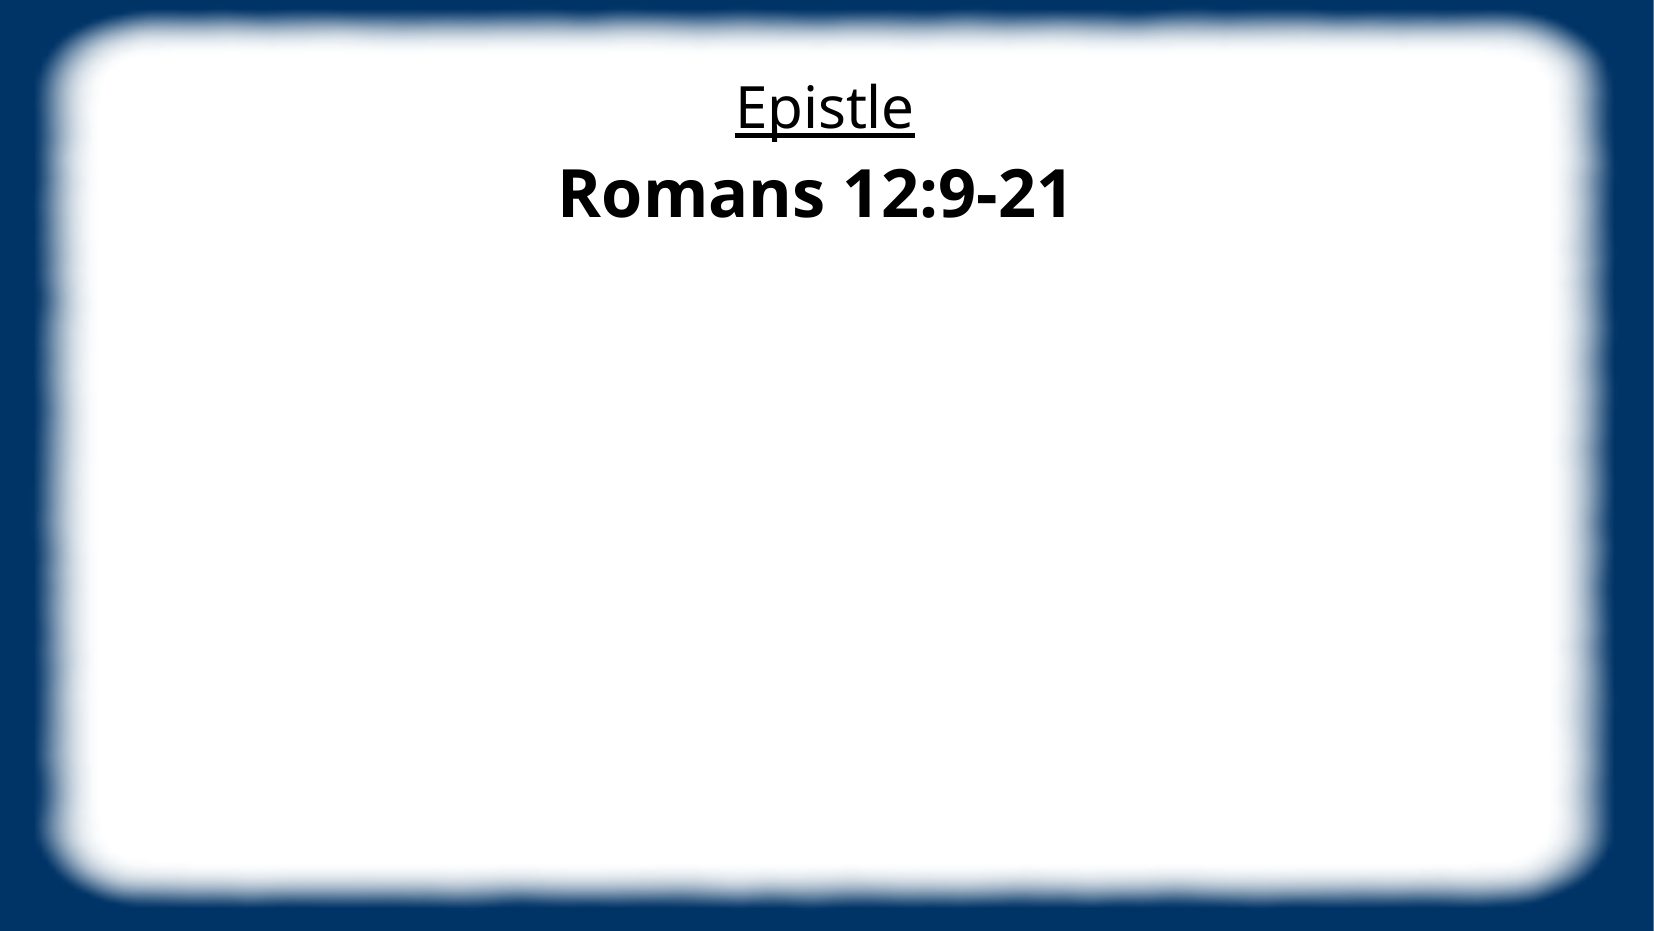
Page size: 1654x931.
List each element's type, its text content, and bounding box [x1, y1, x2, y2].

picture [0, 0, 1654, 931]
text_box Epistle Romans 12:9-21 [105, 59, 1546, 241]
